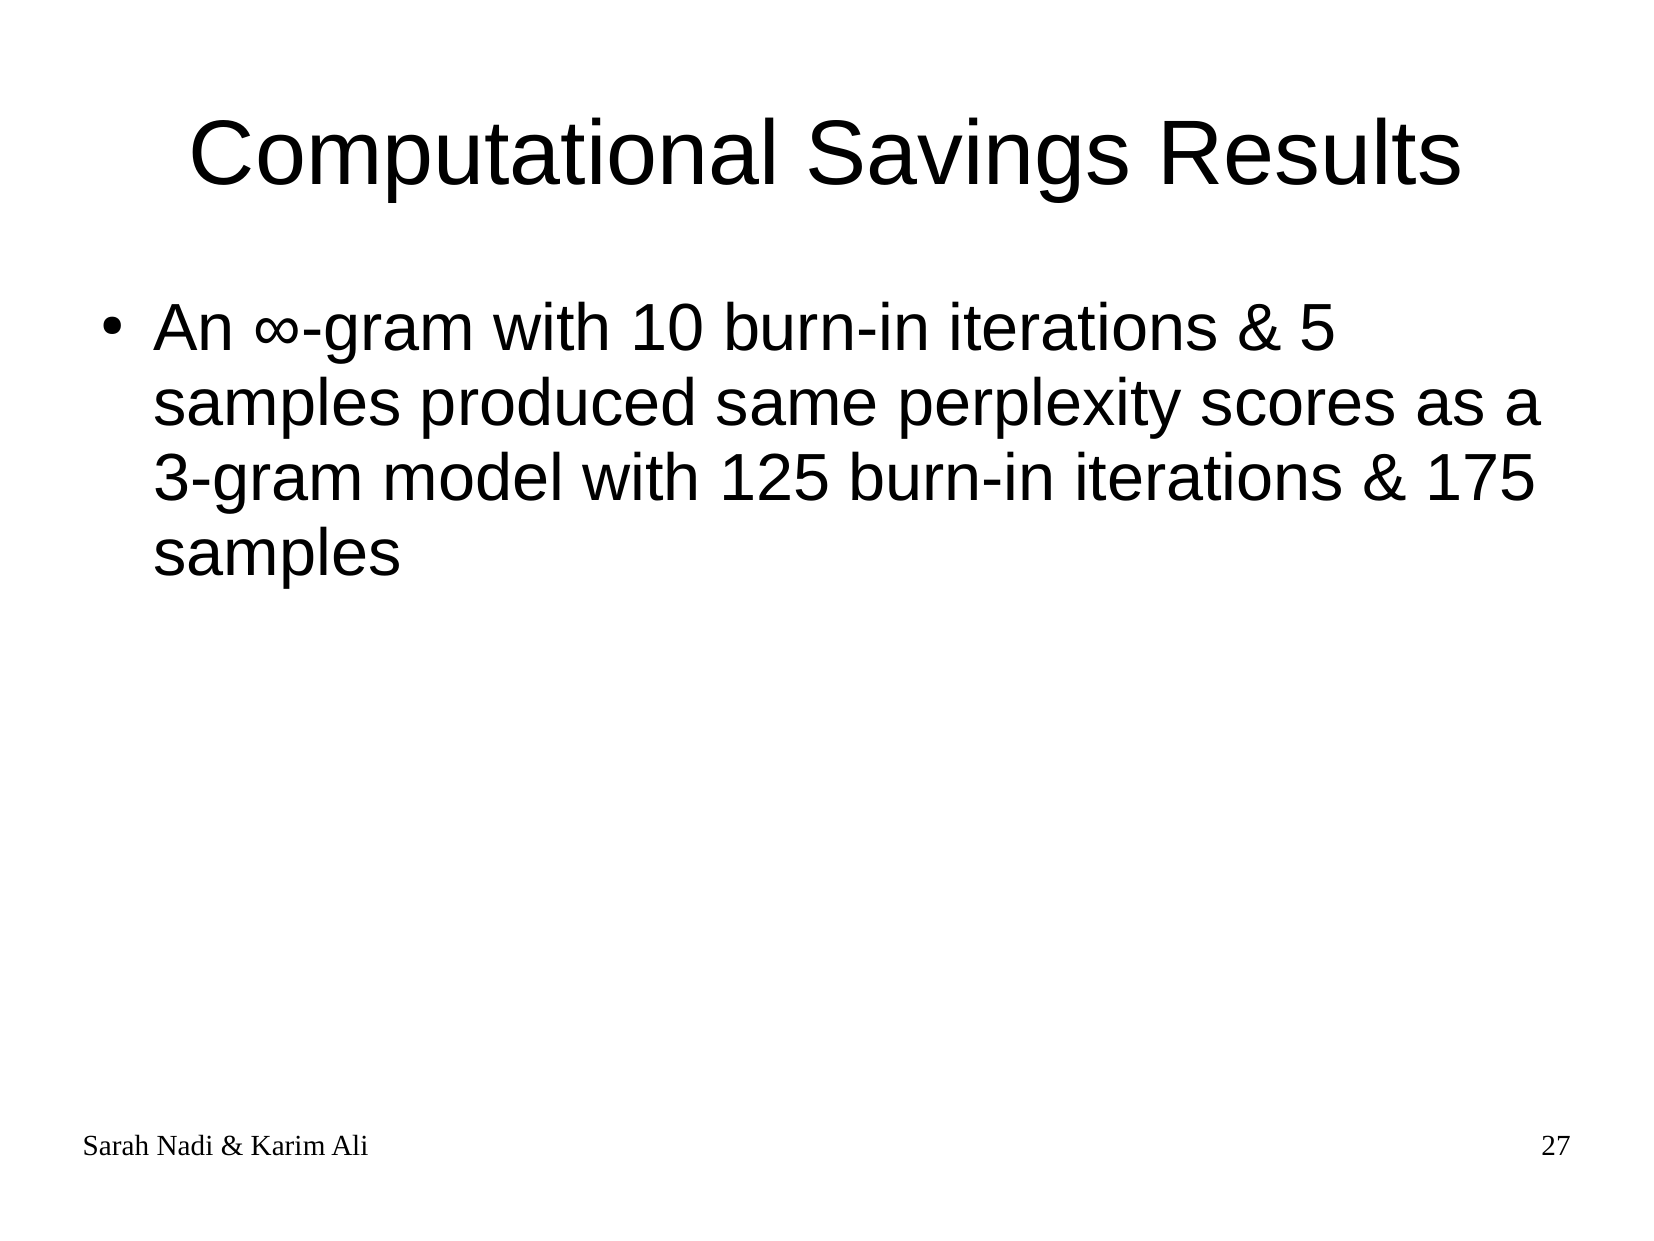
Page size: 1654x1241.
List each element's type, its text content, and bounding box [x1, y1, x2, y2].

title Computational Savings Results [82, 56, 1571, 250]
list An ∞-gram with 10 burn-in iterations & 5 samples produced same perplexity scores as a 3-gram model with 125 burn-in iterations & 175 samples [82, 290, 1571, 1109]
